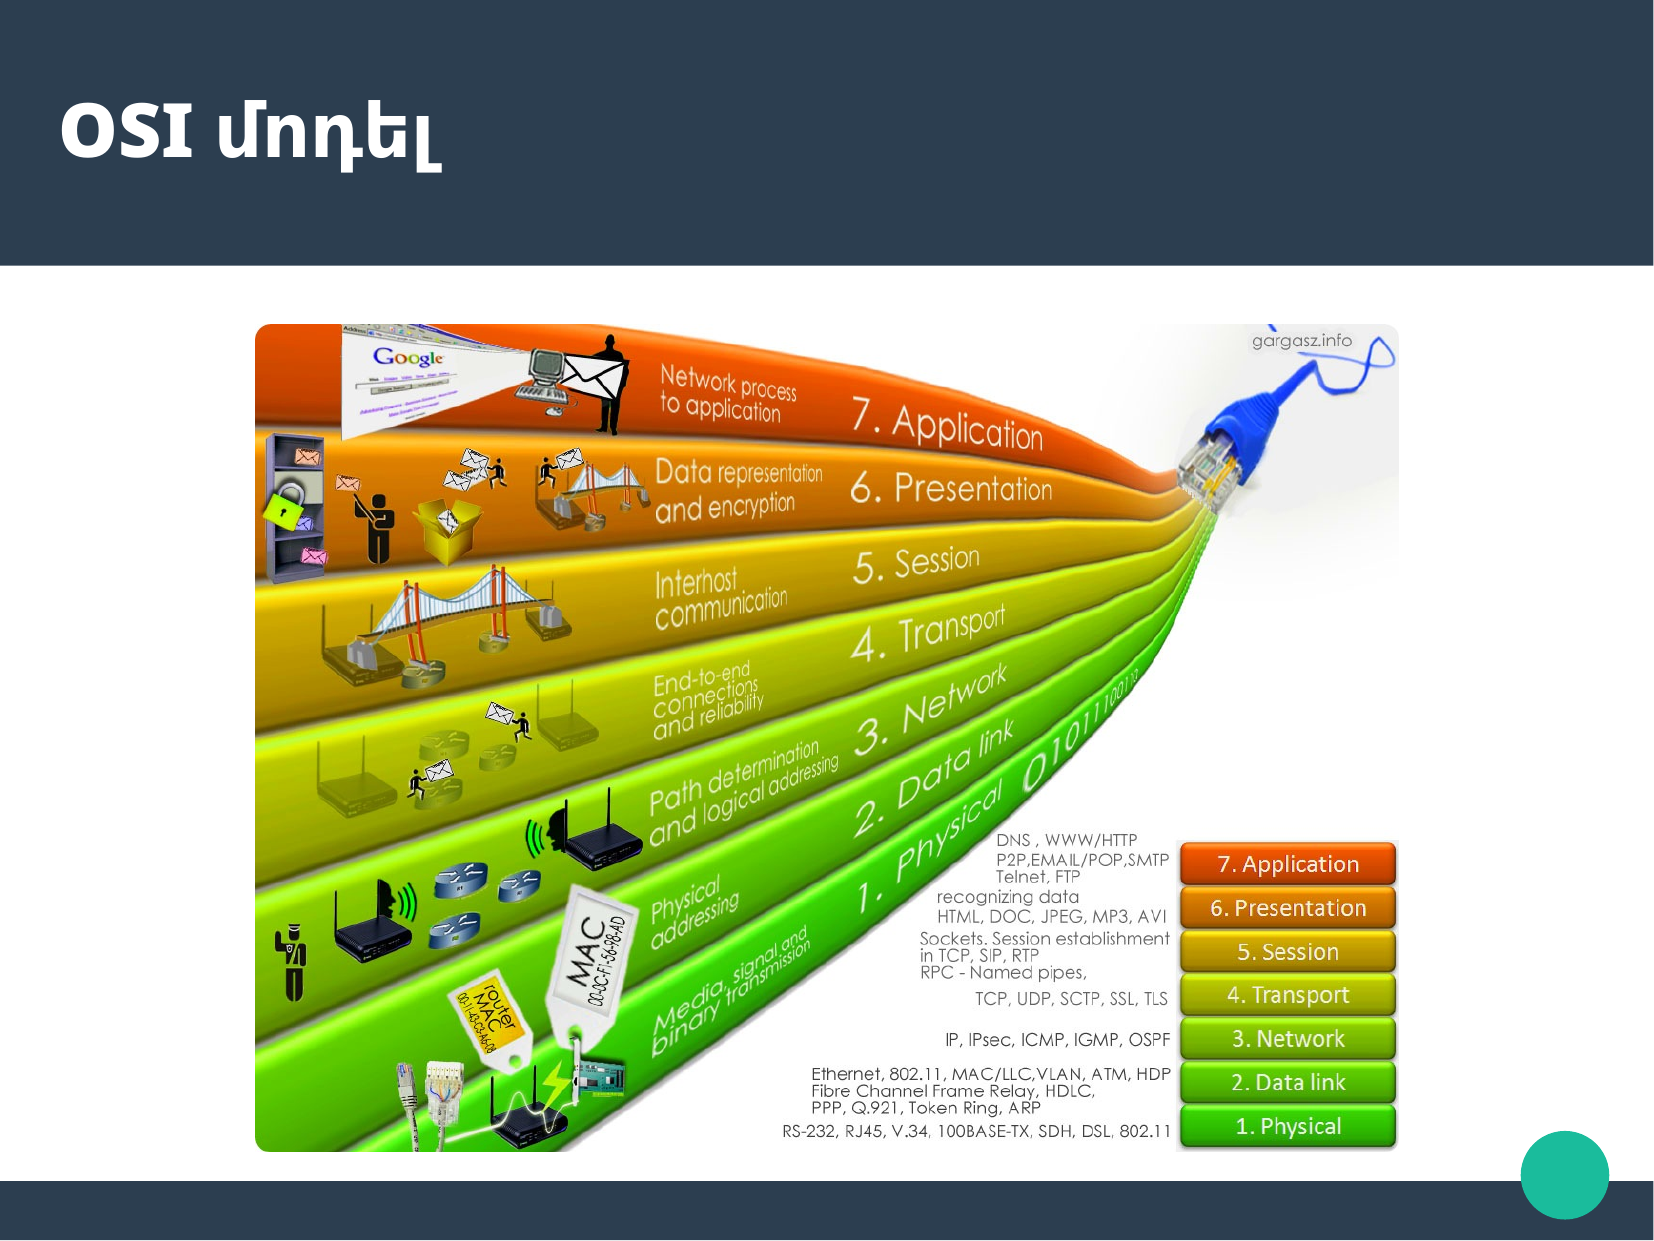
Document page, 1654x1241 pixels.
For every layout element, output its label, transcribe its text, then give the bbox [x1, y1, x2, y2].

picture [255, 324, 1399, 1152]
title OSI մոդել [59, 49, 1595, 207]
